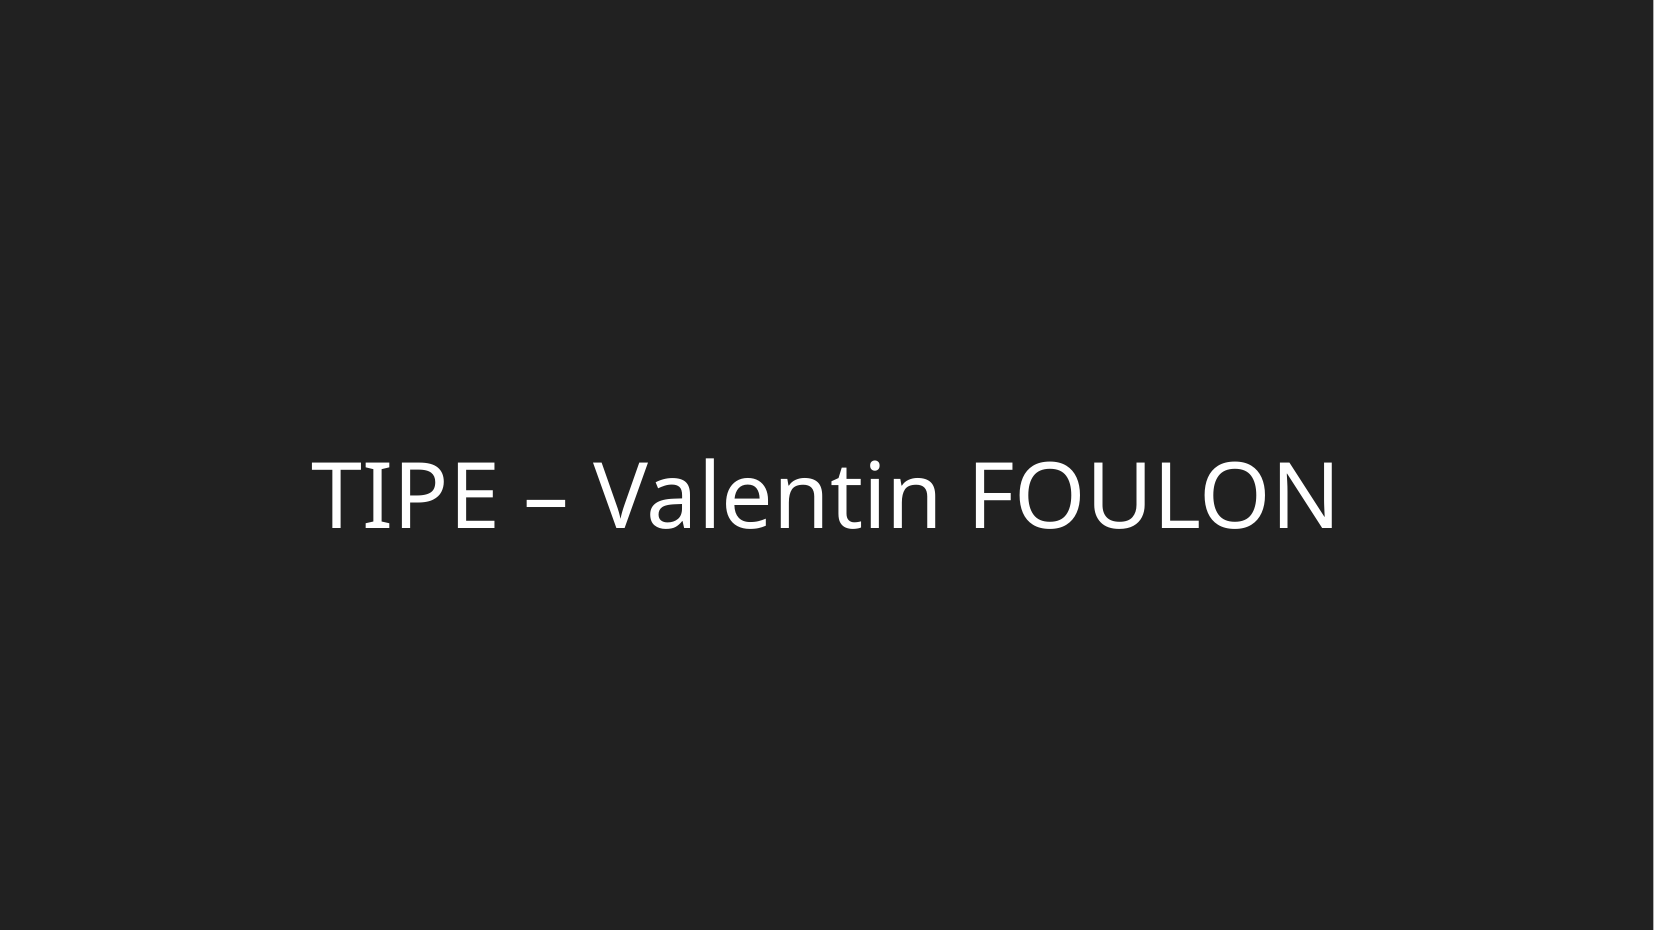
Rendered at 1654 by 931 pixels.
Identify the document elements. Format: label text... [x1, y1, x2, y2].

title TIPE – Valentin FOULON [82, 414, 1571, 571]
